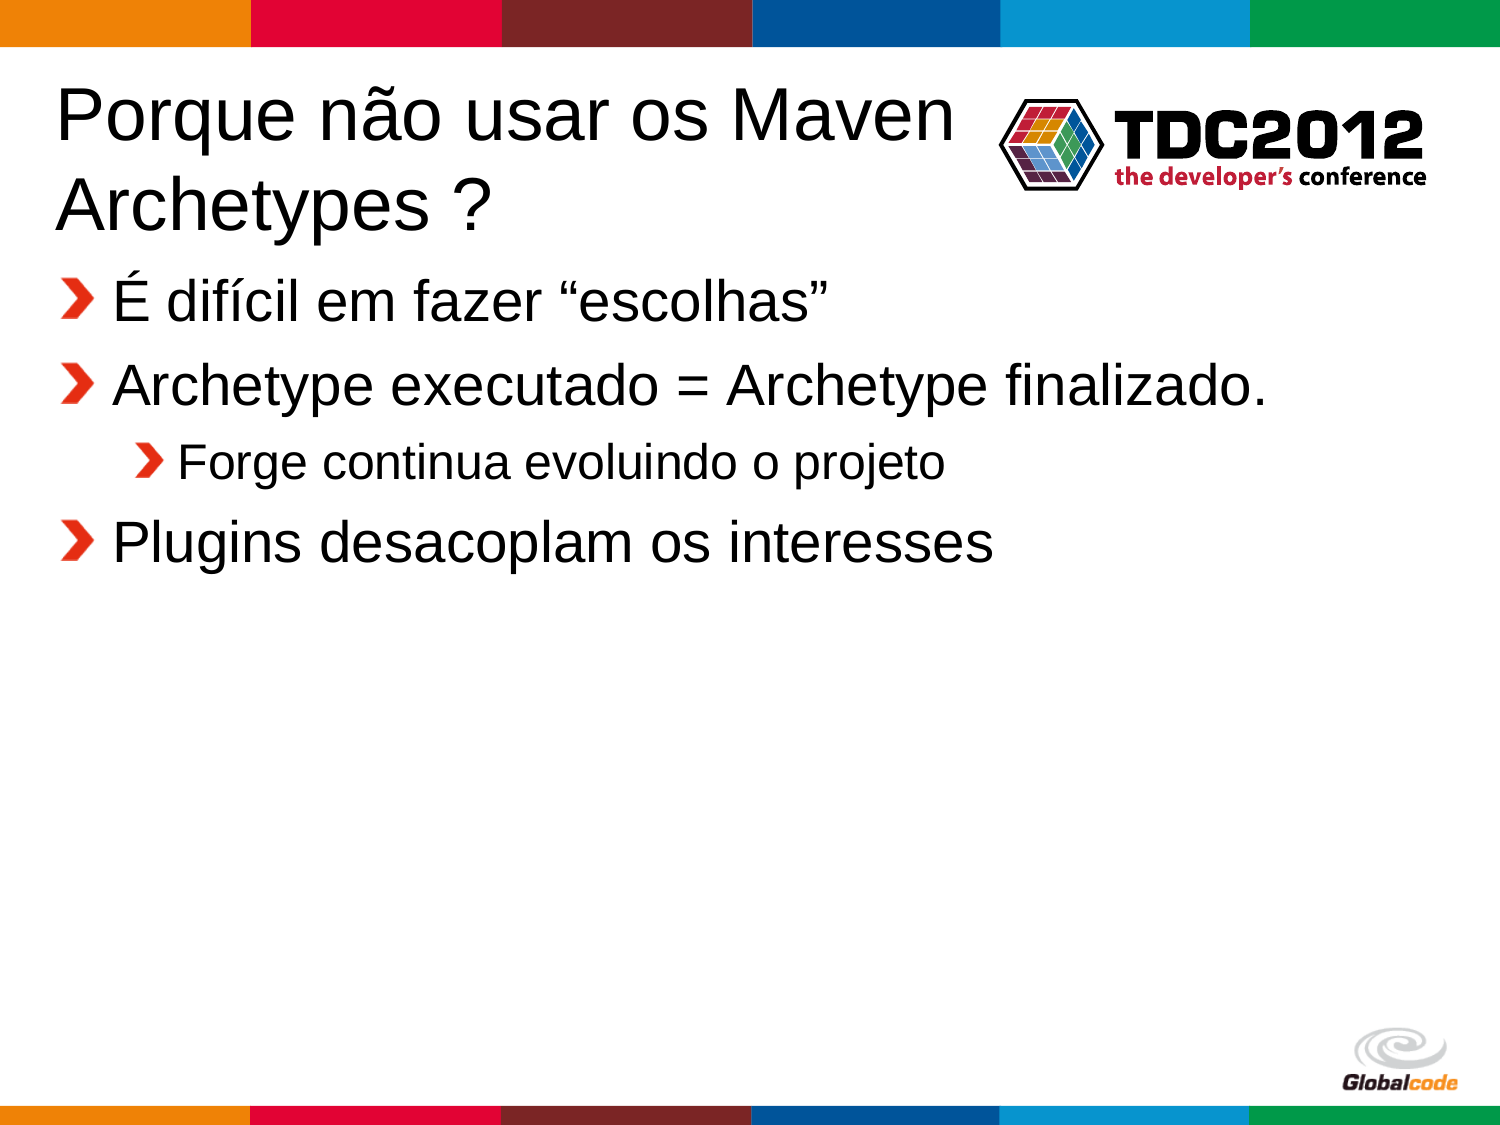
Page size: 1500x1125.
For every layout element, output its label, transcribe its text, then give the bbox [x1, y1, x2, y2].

title Porque não usar os Maven Archetypes ? [41, 57, 975, 254]
picture [1340, 999, 1459, 1105]
list É difícil em fazer “escolhas” Archetype executado = Archetype finalizado. Forge continua evoluindo o projeto Plugins desacoplam os interesses [41, 255, 1459, 998]
